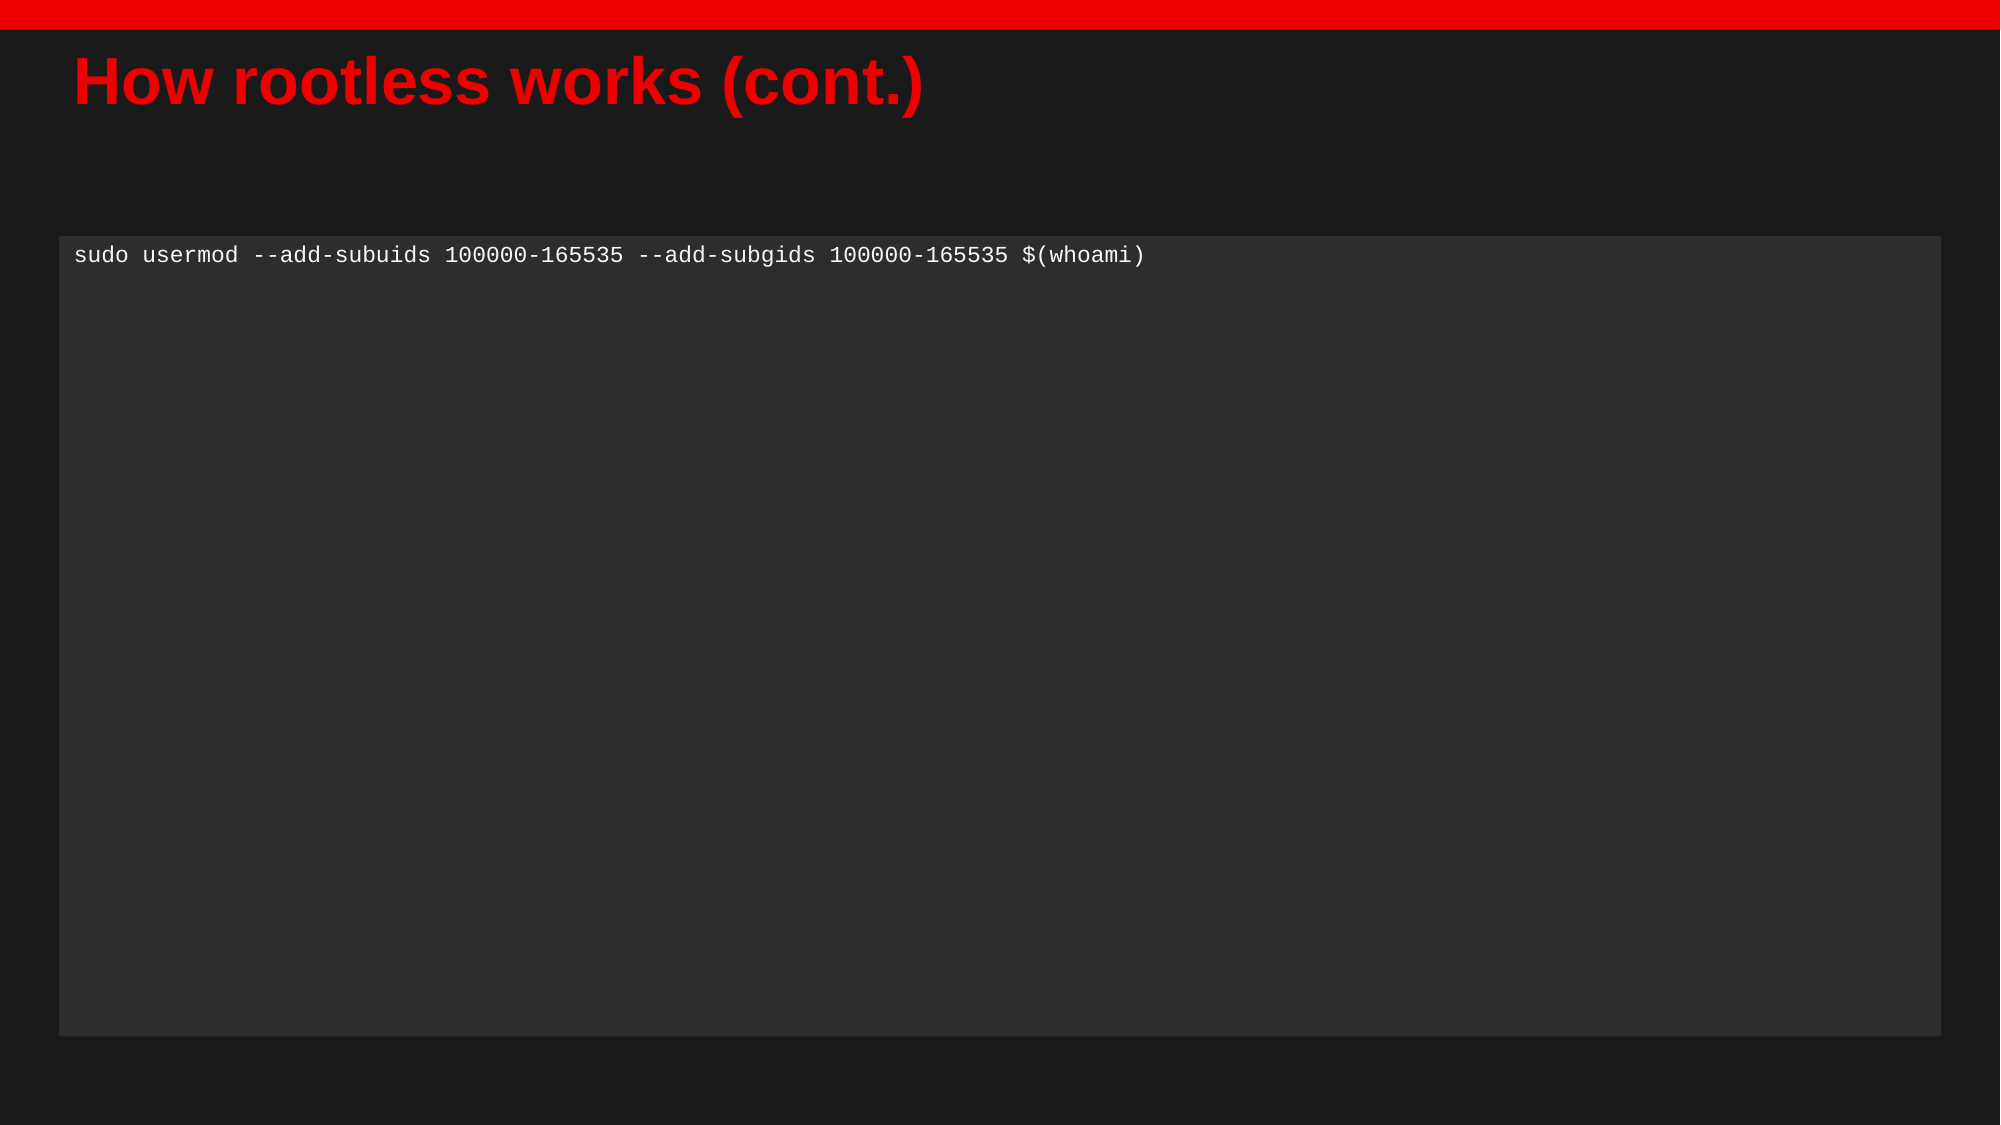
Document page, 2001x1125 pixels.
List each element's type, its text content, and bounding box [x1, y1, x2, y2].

text_box sudo usermod --add-subuids 100000-165535 --add-subgids 100000-165535 $(whoami) [59, 236, 1942, 1037]
text_box [0, 0, 2001, 30]
text_box How rootless works (cont.) [59, 36, 1942, 208]
